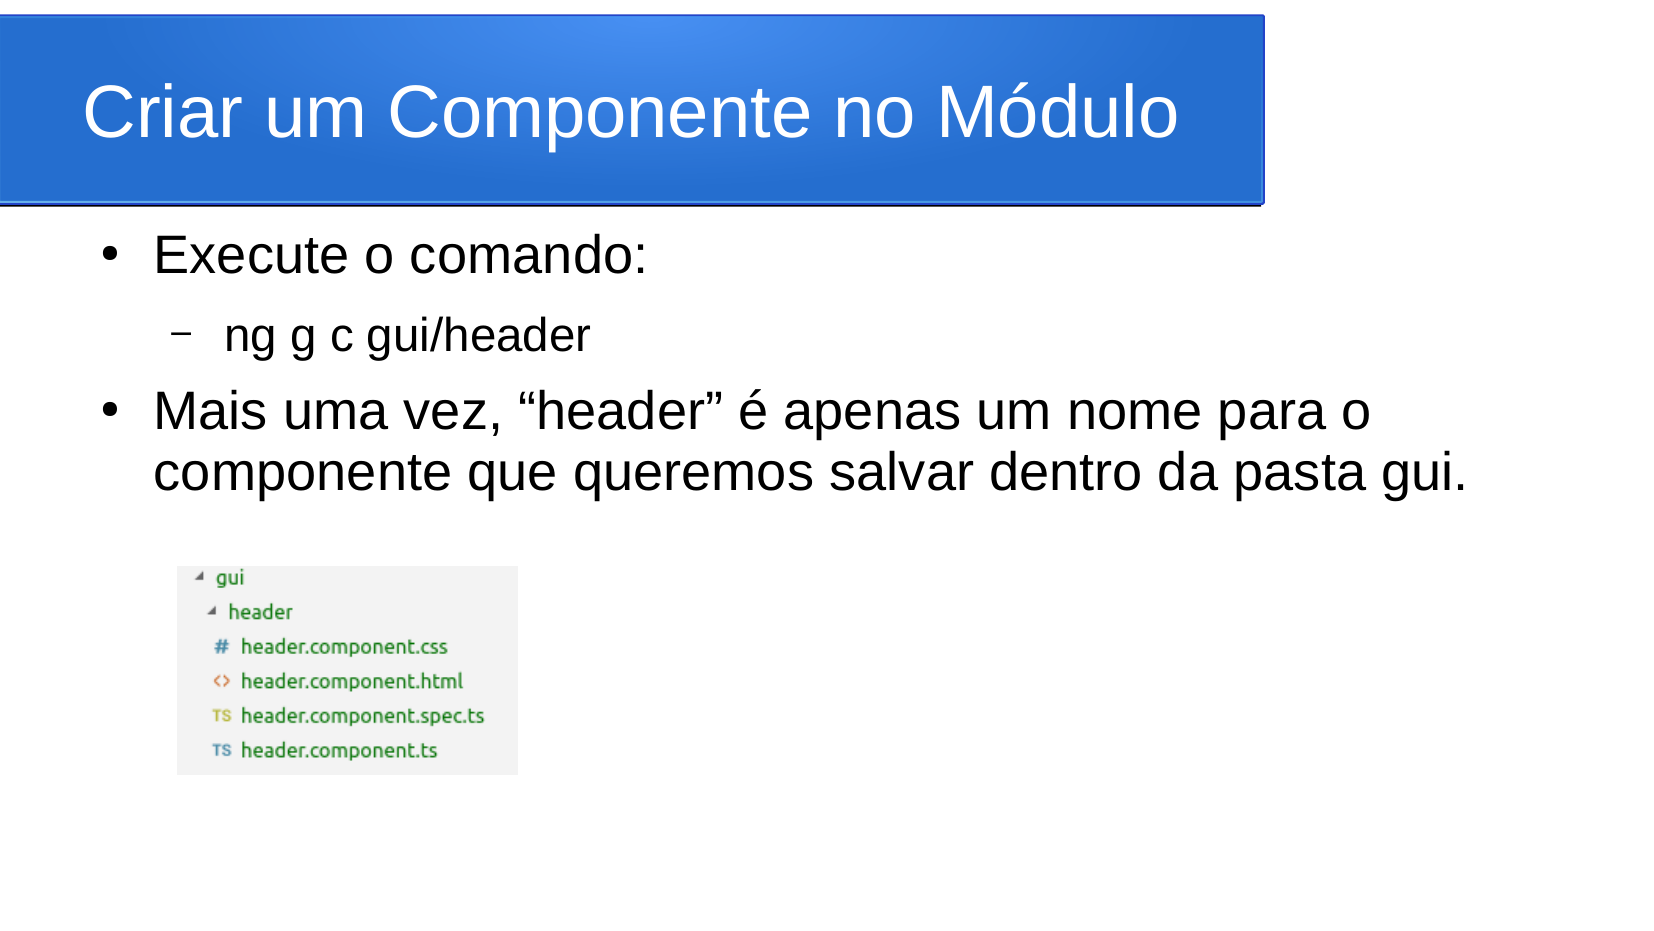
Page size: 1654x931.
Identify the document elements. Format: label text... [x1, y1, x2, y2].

list Execute o comando: ng g c gui/header Mais uma vez, “header” é apenas um nome para o componente que queremos salvar dentro da pasta gui. [82, 224, 1571, 764]
title Criar um Componente no Módulo [82, 35, 1235, 189]
picture [177, 566, 518, 775]
